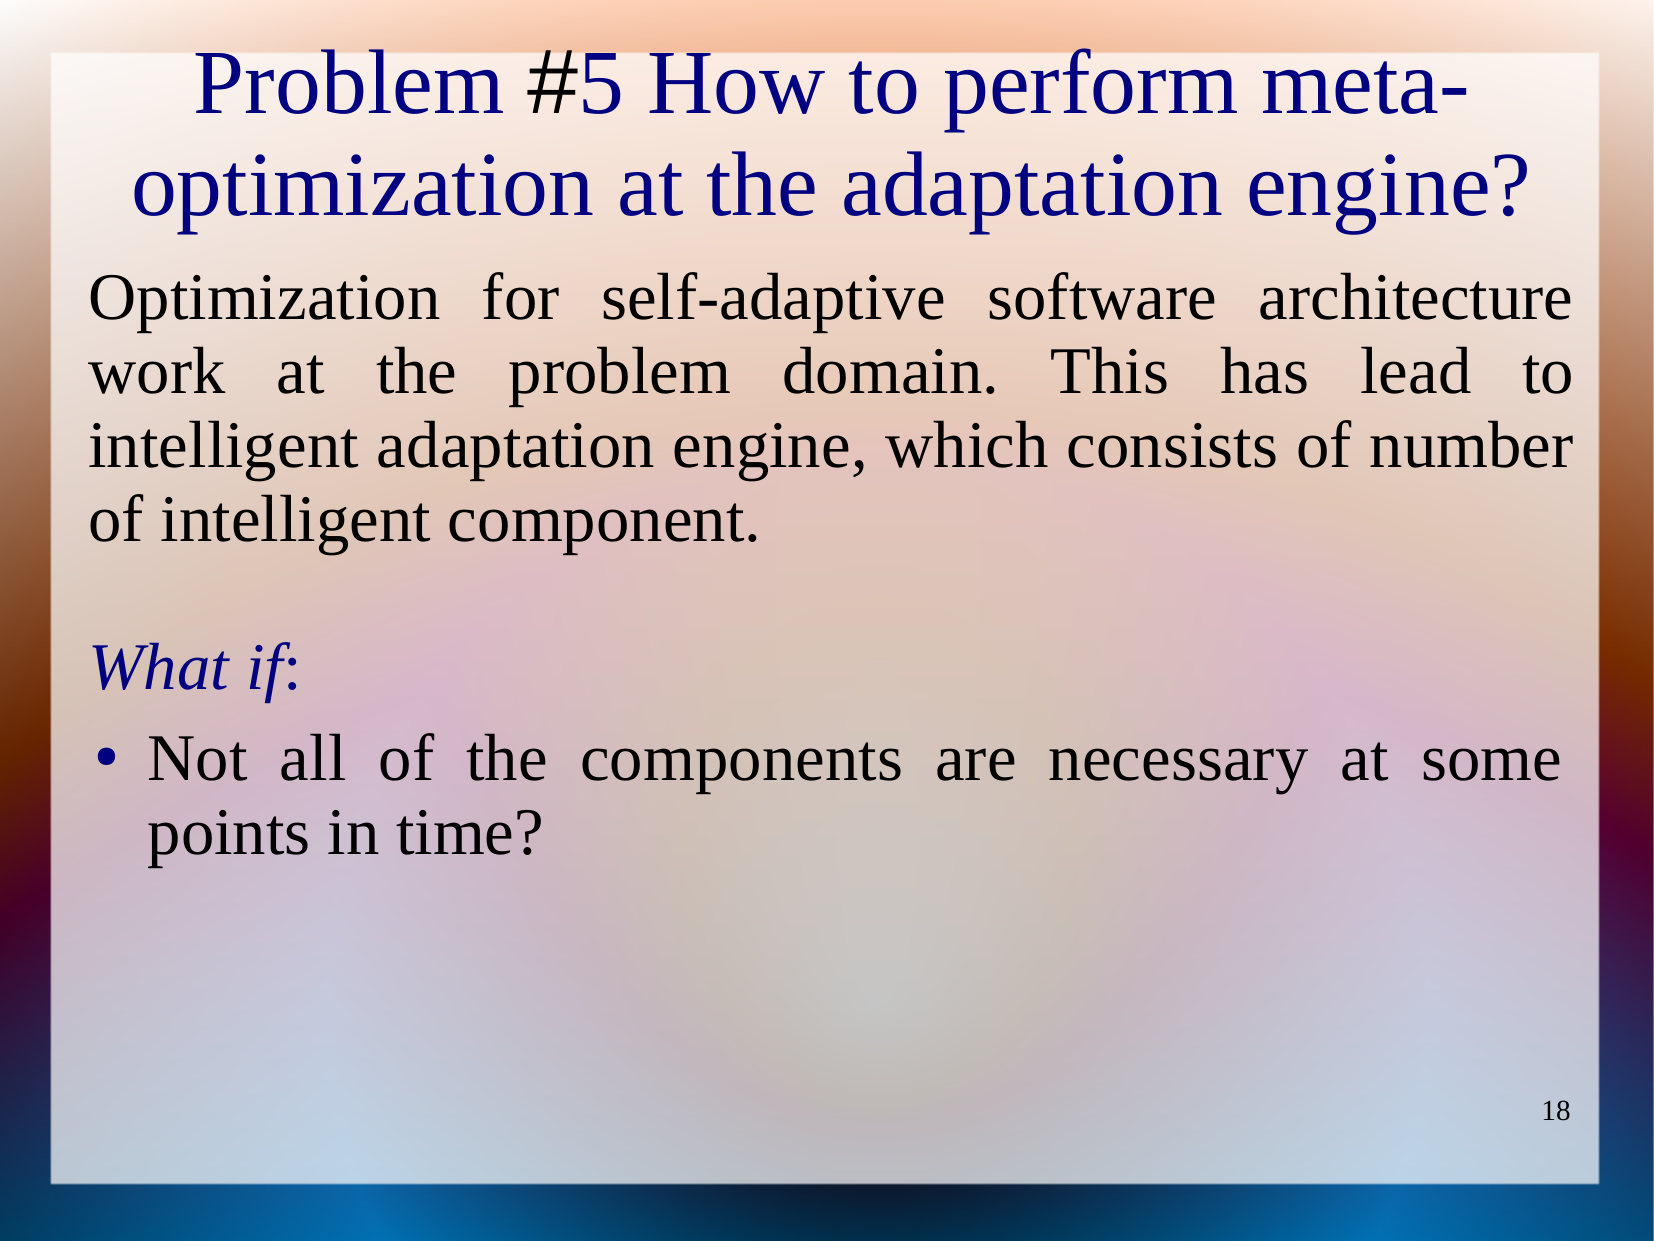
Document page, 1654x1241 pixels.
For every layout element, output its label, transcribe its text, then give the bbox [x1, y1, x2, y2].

title Problem #5 How to perform meta-optimization at the adaptation engine? [88, 29, 1577, 237]
list Not all of the components are necessary at some points in time? [76, 721, 1565, 1241]
text_box Optimization for self-adaptive software architecture work at the problem domain. This has lead to intelligent adaptation engine, which consists of number of intelligent component. What if: [88, 259, 1577, 1075]
picture [0, 0, 1654, 1241]
